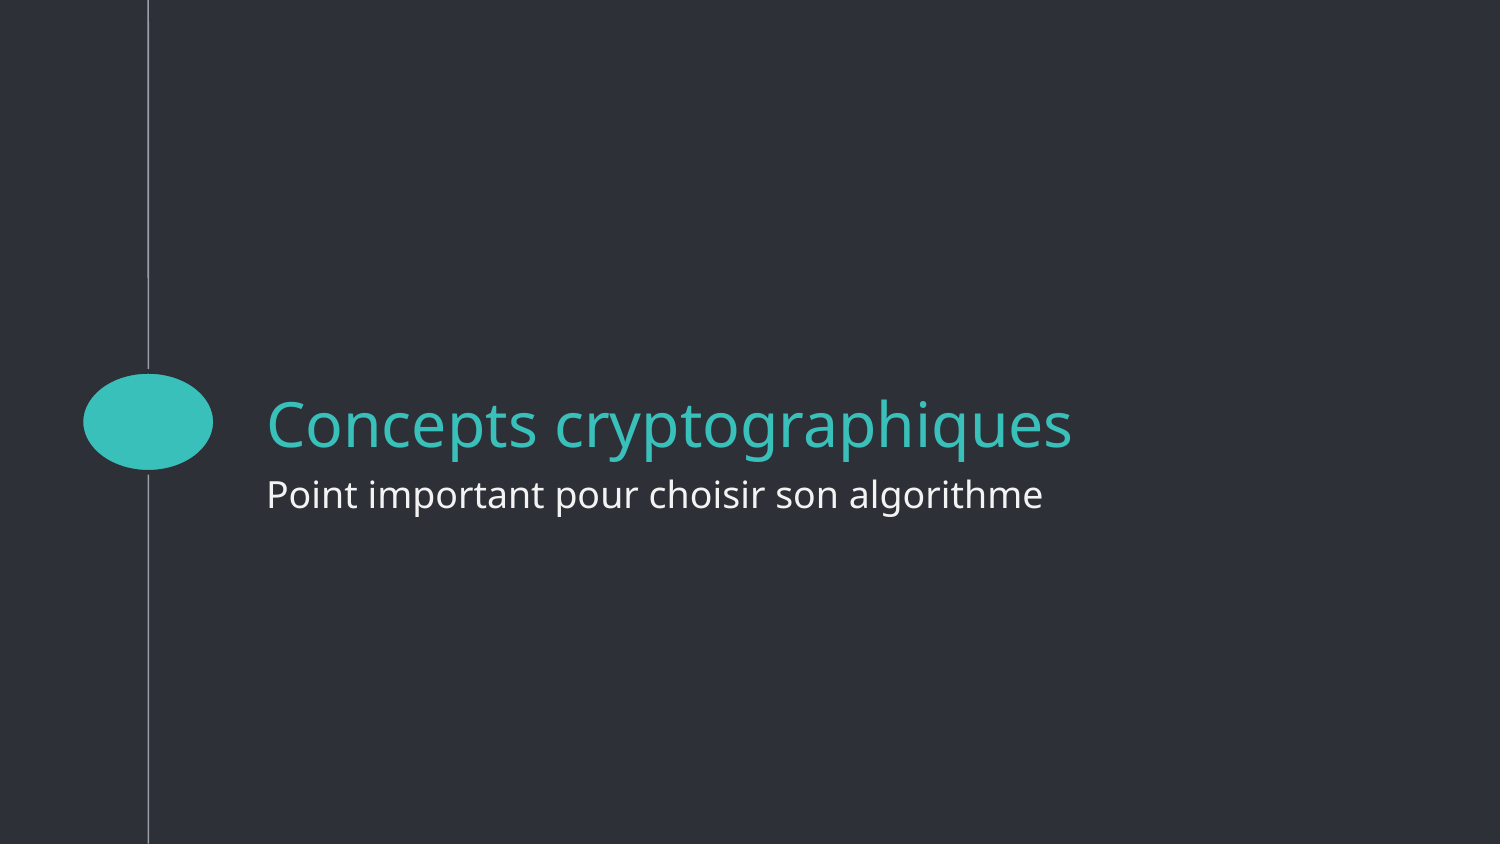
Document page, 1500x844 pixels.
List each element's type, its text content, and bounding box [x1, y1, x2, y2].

title Concepts cryptographiques [250, 378, 1362, 456]
subtitle Point important pour choisir son algorithme [250, 456, 1388, 515]
